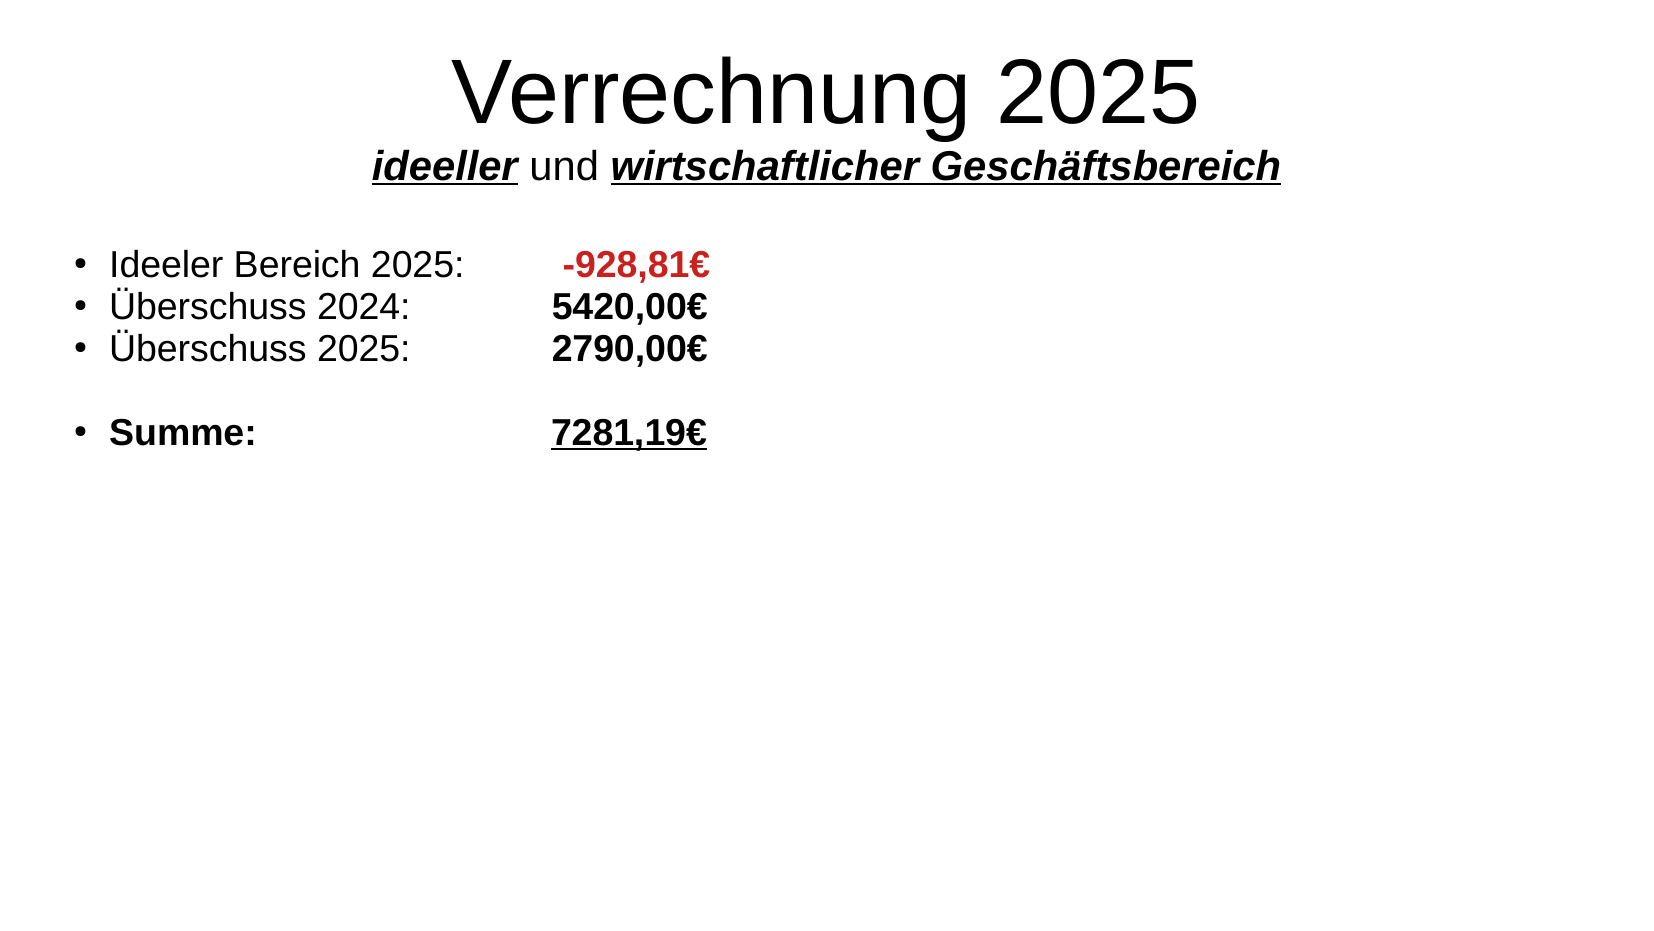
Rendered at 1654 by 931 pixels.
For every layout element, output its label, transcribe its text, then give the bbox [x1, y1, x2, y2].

text_box Ideeler Bereich 2025: -928,81€ Überschuss 2024: 5420,00€ Überschuss 2025: 2790,00€ Summe: 7281,19€ [59, 236, 1388, 857]
title Verrechnung 2025 ideeller und wirtschaftlicher Geschäftsbereich [82, 37, 1571, 193]
